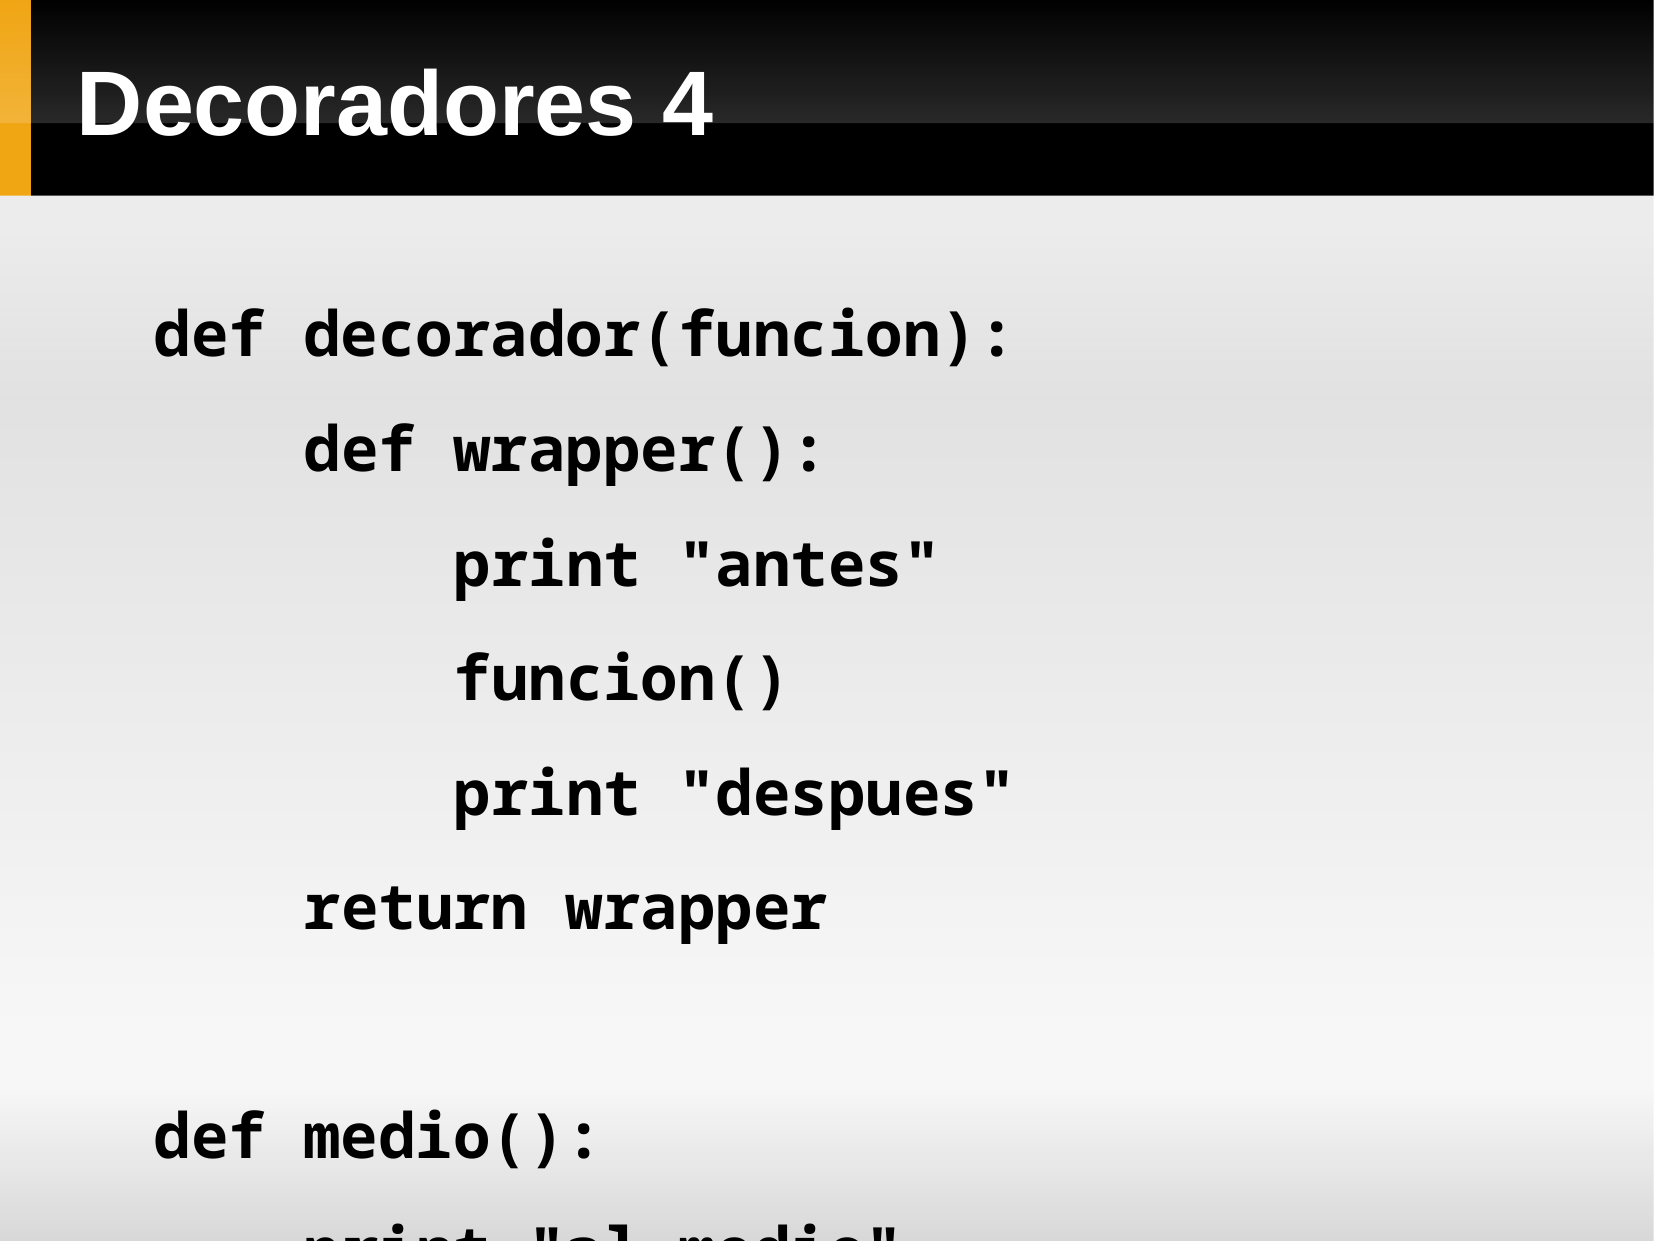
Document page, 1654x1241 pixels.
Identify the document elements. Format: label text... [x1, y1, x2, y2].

title Decoradores 4 [76, 0, 1565, 208]
list def decorador(funcion): def wrapper(): print "antes" funcion() print "despues" return wrapper def medio(): print "al medio" [82, 290, 1571, 1109]
picture [0, 0, 1654, 1241]
